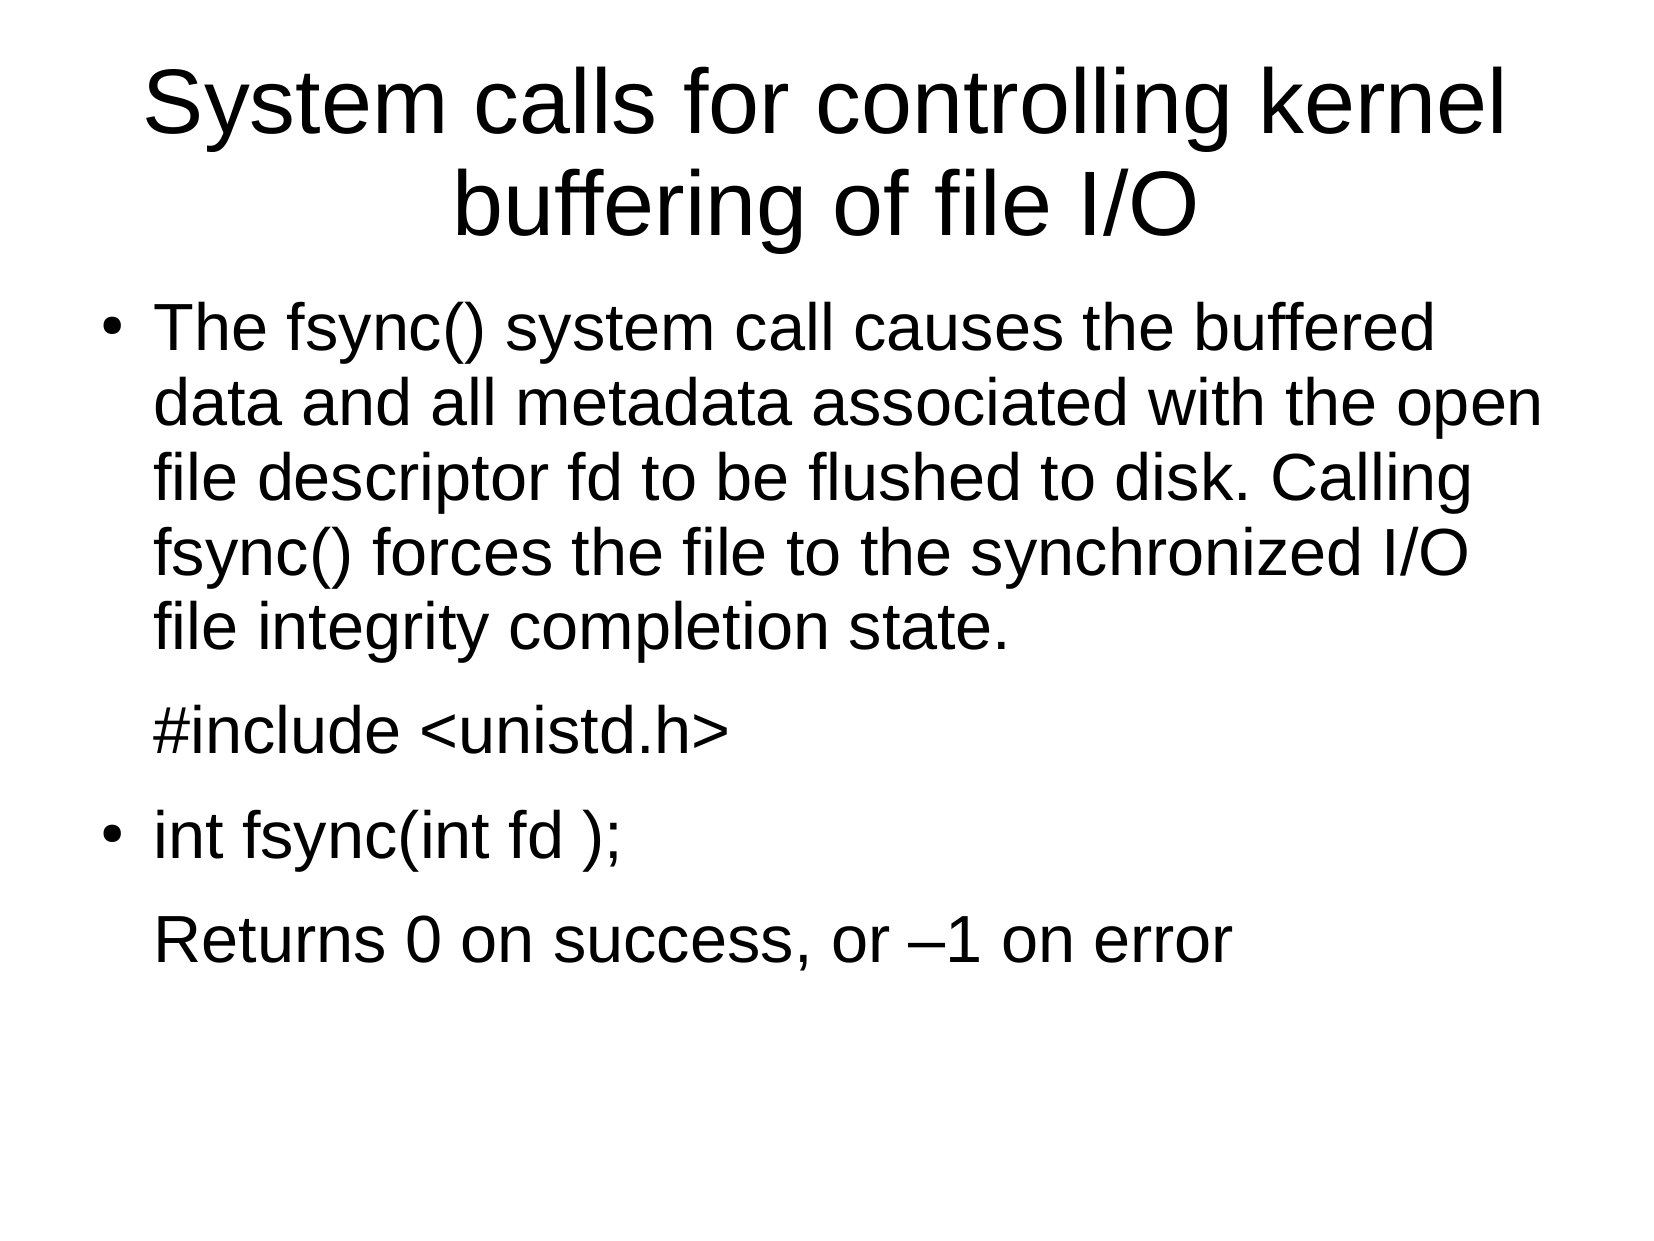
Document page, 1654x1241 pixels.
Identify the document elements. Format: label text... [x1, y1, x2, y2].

list The fsync() system call causes the buffered data and all metadata associated with the open file descriptor fd to be flushed to disk. Calling fsync() forces the file to the synchronized I/O file integrity completion state. #include <unistd.h> int fsync(int fd ); Returns 0 on success, or –1 on error [82, 290, 1571, 1010]
title System calls for controlling kernel buffering of file I/O [82, 49, 1571, 257]
